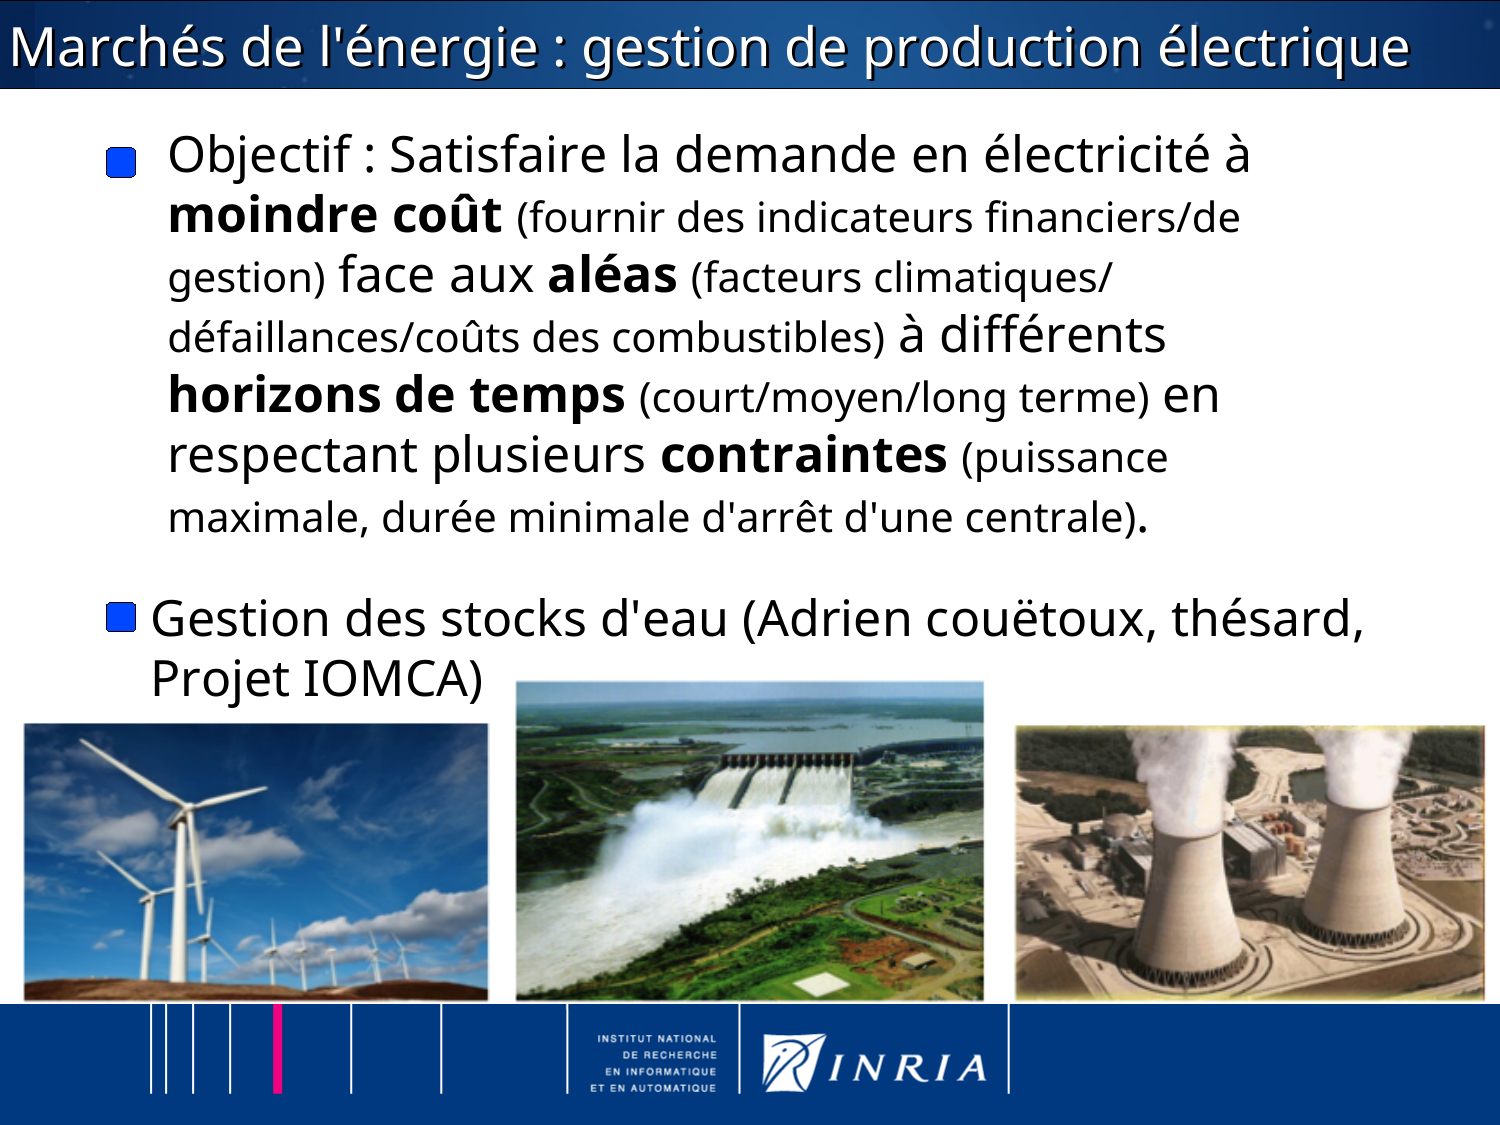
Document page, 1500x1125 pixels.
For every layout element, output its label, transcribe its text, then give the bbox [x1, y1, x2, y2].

text_box Objectif : Satisfaire la demande en électricité à moindre coût (fournir des indicateurs financiers/de gestion) face aux aléas (facteurs climatiques/ défaillances/coûts des combustibles) à différents horizons de temps (court/moyen/long terme) en respectant plusieurs contraintes (puissance maximale, durée minimale d'arrêt d'une centrale). [152, 114, 1388, 567]
text_box [106, 147, 136, 178]
text_box Marchés de l'énergie : gestion de production électrique [0, 0, 1500, 89]
text_box [106, 602, 135, 632]
text_box Gestion des stocks d'eau (Adrien couëtoux, thésard, Projet IOMCA) [135, 578, 1447, 714]
picture [0, 714, 1500, 1125]
